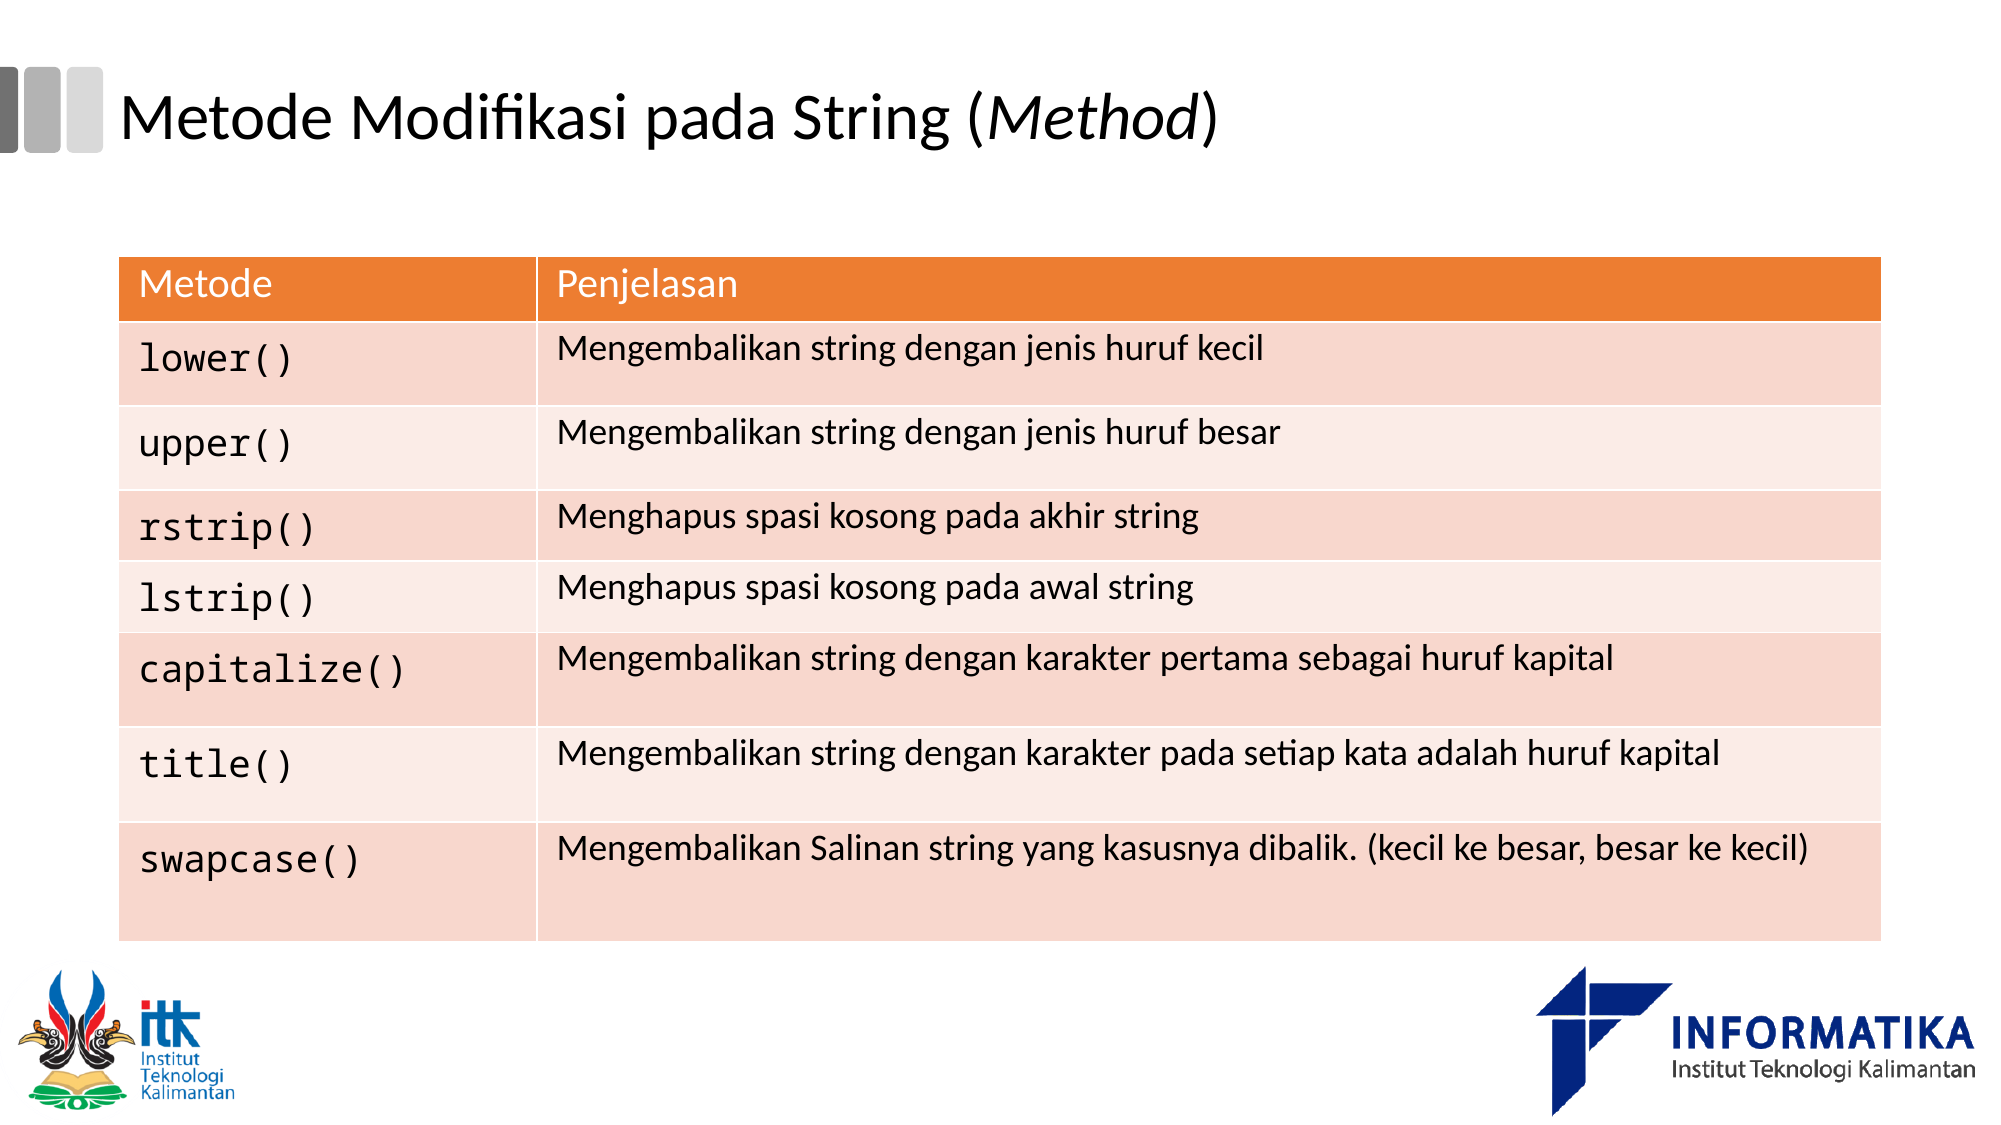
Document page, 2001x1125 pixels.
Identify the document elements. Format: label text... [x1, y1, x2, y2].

table_cell Menghapus spasi kosong pada akhir string [538, 491, 1881, 560]
title Metode Modifikasi pada String (Method) [99, 61, 1825, 150]
picture [0, 935, 253, 1125]
table_cell Menghapus spasi kosong pada awal string [538, 562, 1881, 632]
table_cell title() [119, 728, 536, 821]
table_cell lstrip() [119, 562, 536, 632]
table_cell Mengembalikan string dengan karakter pada setiap kata adalah huruf kapital [538, 728, 1881, 821]
table_cell rstrip() [119, 491, 536, 560]
table_header Metode [119, 257, 536, 321]
table_cell Mengembalikan string dengan jenis huruf besar [538, 407, 1881, 489]
table_header Penjelasan [538, 257, 1881, 321]
picture [1534, 965, 1976, 1118]
table_cell Mengembalikan string dengan jenis huruf kecil [538, 323, 1881, 405]
table_cell Mengembalikan string dengan karakter pertama sebagai huruf kapital [538, 633, 1881, 726]
table_cell capitalize() [119, 633, 536, 726]
table_cell swapcase() [119, 823, 536, 941]
table_cell lower() [119, 323, 536, 405]
table_cell upper() [119, 407, 536, 489]
table_cell Mengembalikan Salinan string yang kasusnya dibalik. (kecil ke besar, besar ke kecil) [538, 823, 1881, 941]
